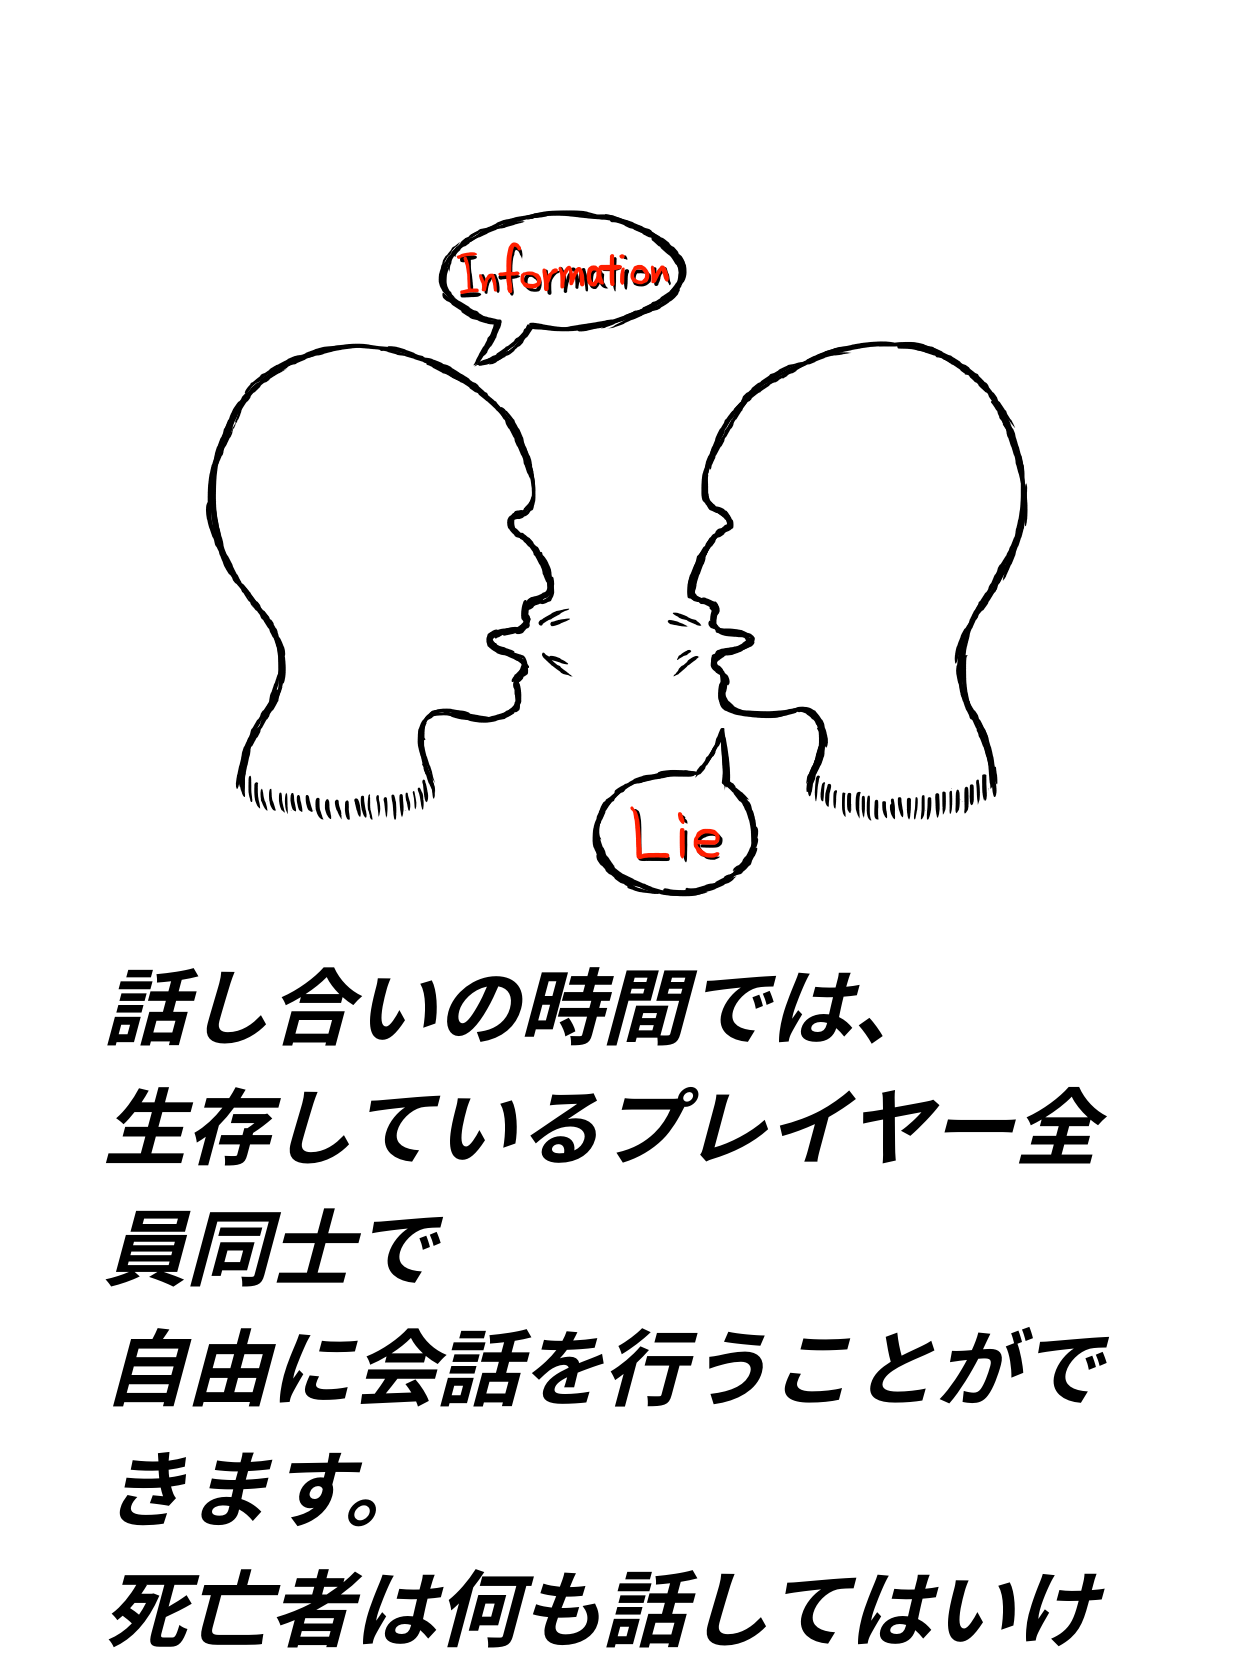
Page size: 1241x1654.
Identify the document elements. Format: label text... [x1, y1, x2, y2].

picture [631, 989, 644, 993]
picture [671, 978, 685, 982]
picture [642, 1013, 657, 1018]
picture [668, 989, 682, 994]
picture [480, 986, 511, 1021]
picture [545, 981, 556, 996]
picture [634, 978, 647, 982]
text_box 話し合いの時間では、 生存しているプレイヤー全員同士で 自由に会話を行うことができます。 死亡者は何も話してはいけません。 [88, 1231, 1154, 1496]
picture [538, 1005, 550, 1020]
picture [458, 987, 487, 1021]
picture [169, 119, 1070, 1021]
